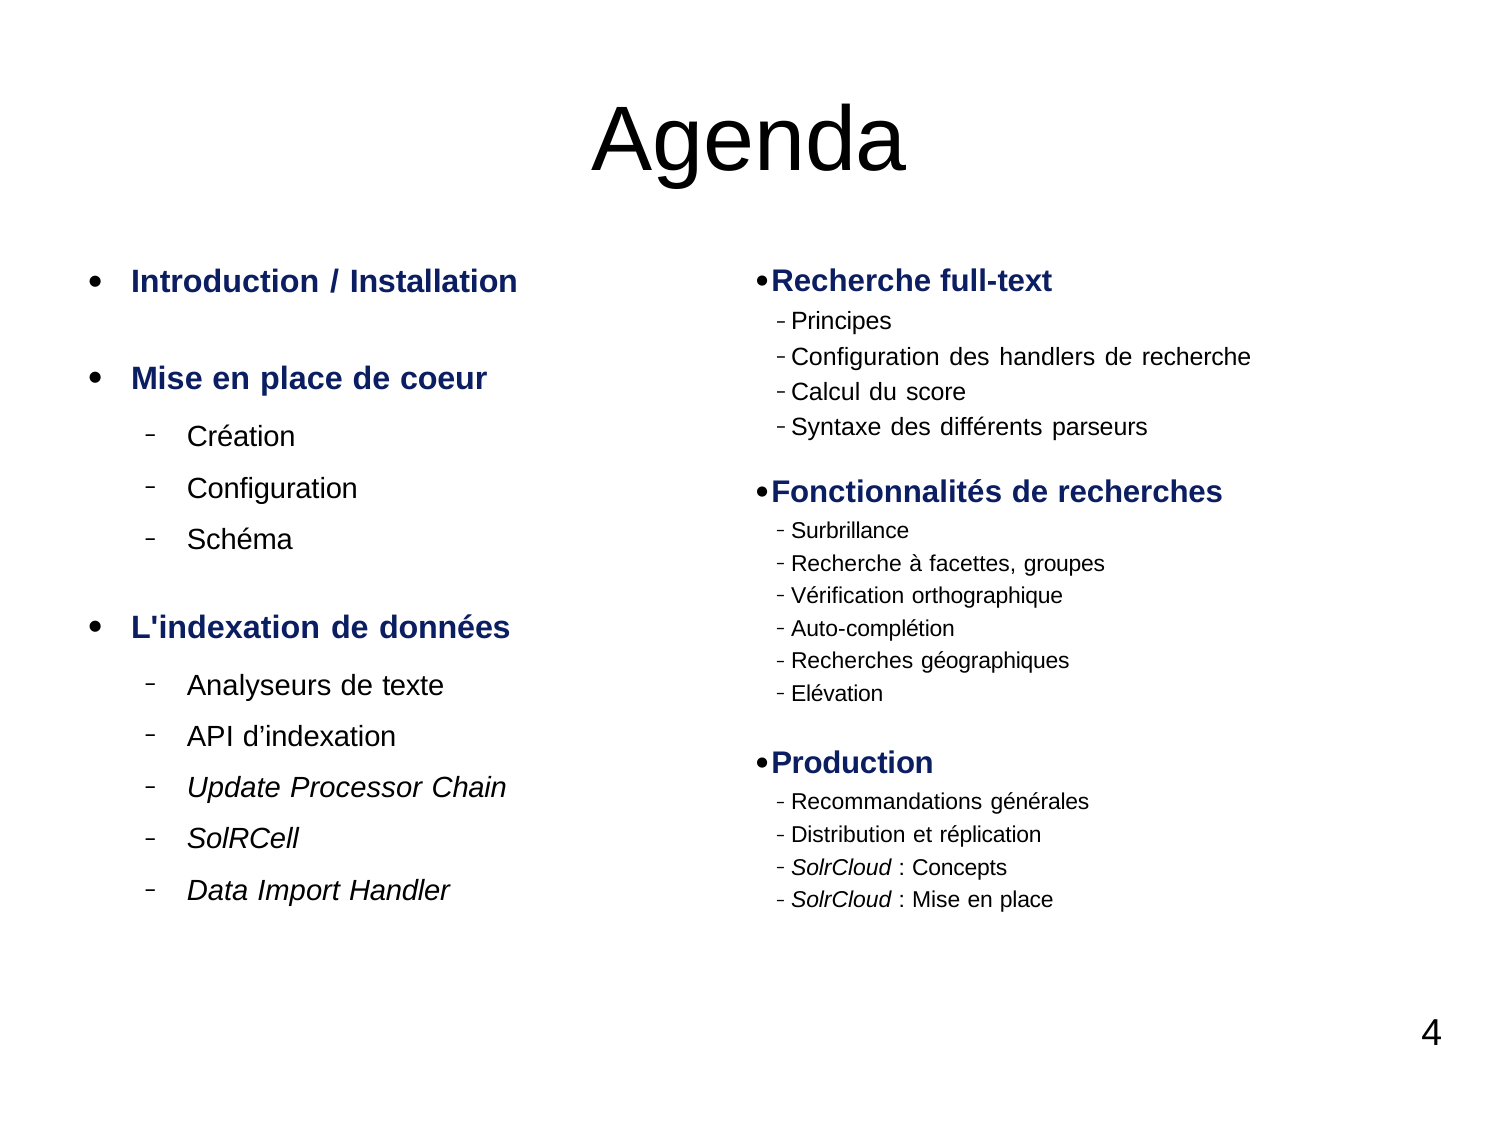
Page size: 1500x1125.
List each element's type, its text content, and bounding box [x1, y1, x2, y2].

text_box Introduction / Installation [128, 257, 528, 300]
text_box Création Configuration Schéma [184, 399, 365, 556]
text_box – [142, 769, 160, 798]
text_box ● [86, 613, 103, 633]
text_box – [142, 717, 160, 747]
text_box Recherche full-text Principes Configuration des handlers de recherche Calcul du score Syntaxe des différents parseurs Fonctionnalités de recherches Surbrillance Recherche à facettes, groupes Vérification orthographique Auto-complétion Recherches géographiques Elévation Production Recommandations générales Distribution et réplication SolrCloud : Concepts SolrCloud : Mise en place [745, 250, 1264, 913]
text_box Mise en place de coeur [128, 354, 494, 397]
text_box – [142, 469, 160, 498]
text_box ● [86, 365, 103, 385]
text_box ● [86, 268, 103, 288]
text_box – [142, 417, 160, 447]
text_box – [142, 820, 160, 850]
text_box – [142, 665, 160, 695]
title Agenda [589, 76, 910, 267]
text_box L'indexation de données [128, 603, 519, 645]
text_box Analyseurs de texte API d’indexation Update Processor Chain SolRCell Data Import Handler [184, 647, 512, 907]
text_box – [142, 872, 160, 902]
text_box – [142, 521, 160, 550]
slide_number 4 [1373, 1009, 1451, 1125]
